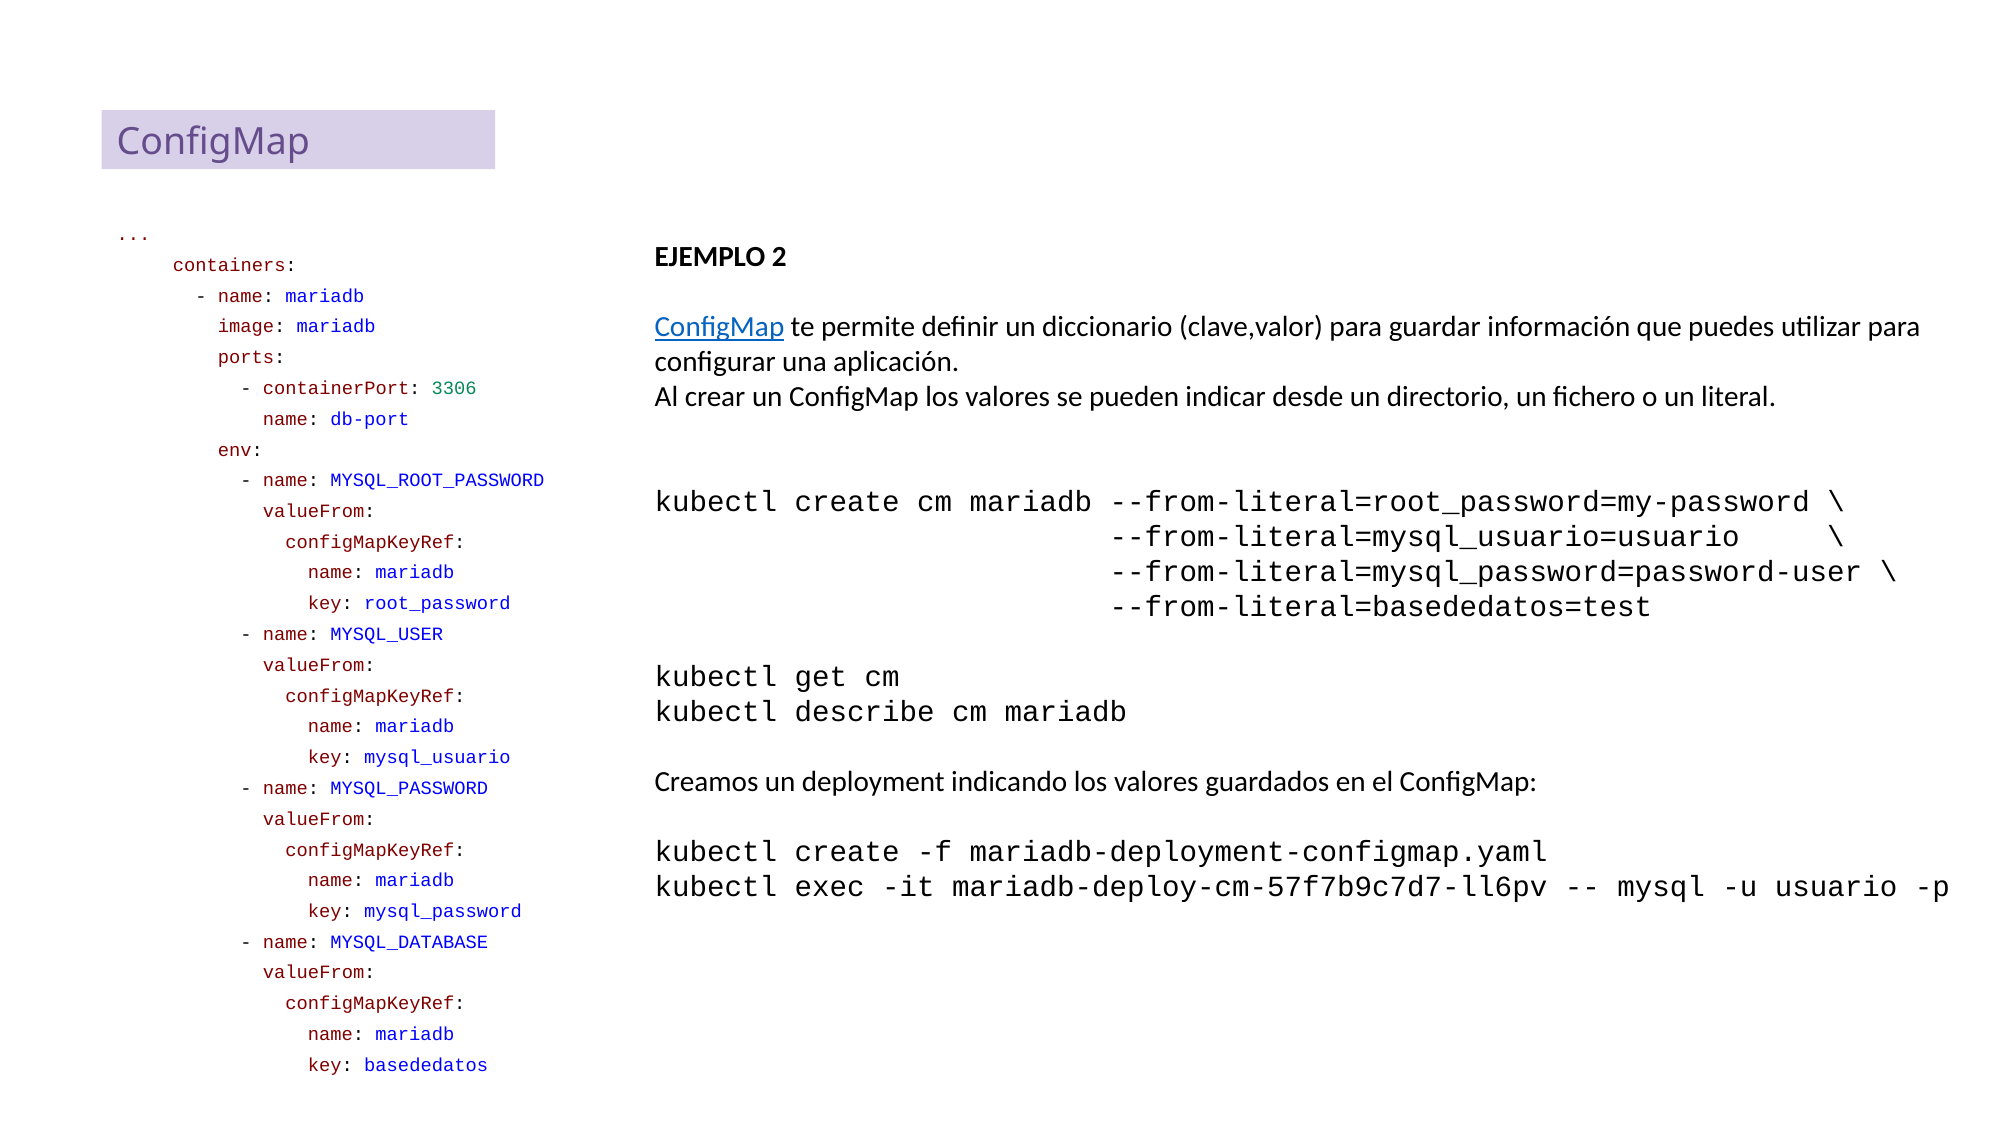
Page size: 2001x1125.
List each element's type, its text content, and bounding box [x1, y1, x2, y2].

text_box EJEMPLO 2 ConfigMap te permite definir un diccionario (clave,valor) para guardar información que puedes utilizar para configurar una aplicación. Al crear un ConfigMap los valores se pueden indicar desde un directorio, un fichero o un literal. kubectl create cm mariadb --from-literal=root_password=my-password \ --from-literal=mysql_usuario=usuario \ --from-literal=mysql_password=password-user \ --from-literal=basededatos=test kubectl get cm kubectl describe cm mariadb Creamos un deployment indicando los valores guardados en el ConfigMap: kubectl create -f mariadb-deployment-configmap.yaml kubectl exec -it mariadb-deploy-cm-57f7b9c7d7-ll6pv -- mysql -u usuario -p [639, 222, 1977, 968]
text_box ... containers: - name: mariadb image: mariadb ports: - containerPort: 3306 name: db-port env: - name: MYSQL_ROOT_PASSWORD valueFrom: configMapKeyRef: name: mariadb key: root_password - name: MYSQL_USER valueFrom: configMapKeyRef: name: mariadb key: mysql_usuario - name: MYSQL_PASSWORD valueFrom: configMapKeyRef: name: mariadb key: mysql_password - name: MYSQL_DATABASE valueFrom: configMapKeyRef: name: mariadb key: basededatos [101, 206, 1977, 419]
text_box ConfigMap [101, 110, 496, 170]
